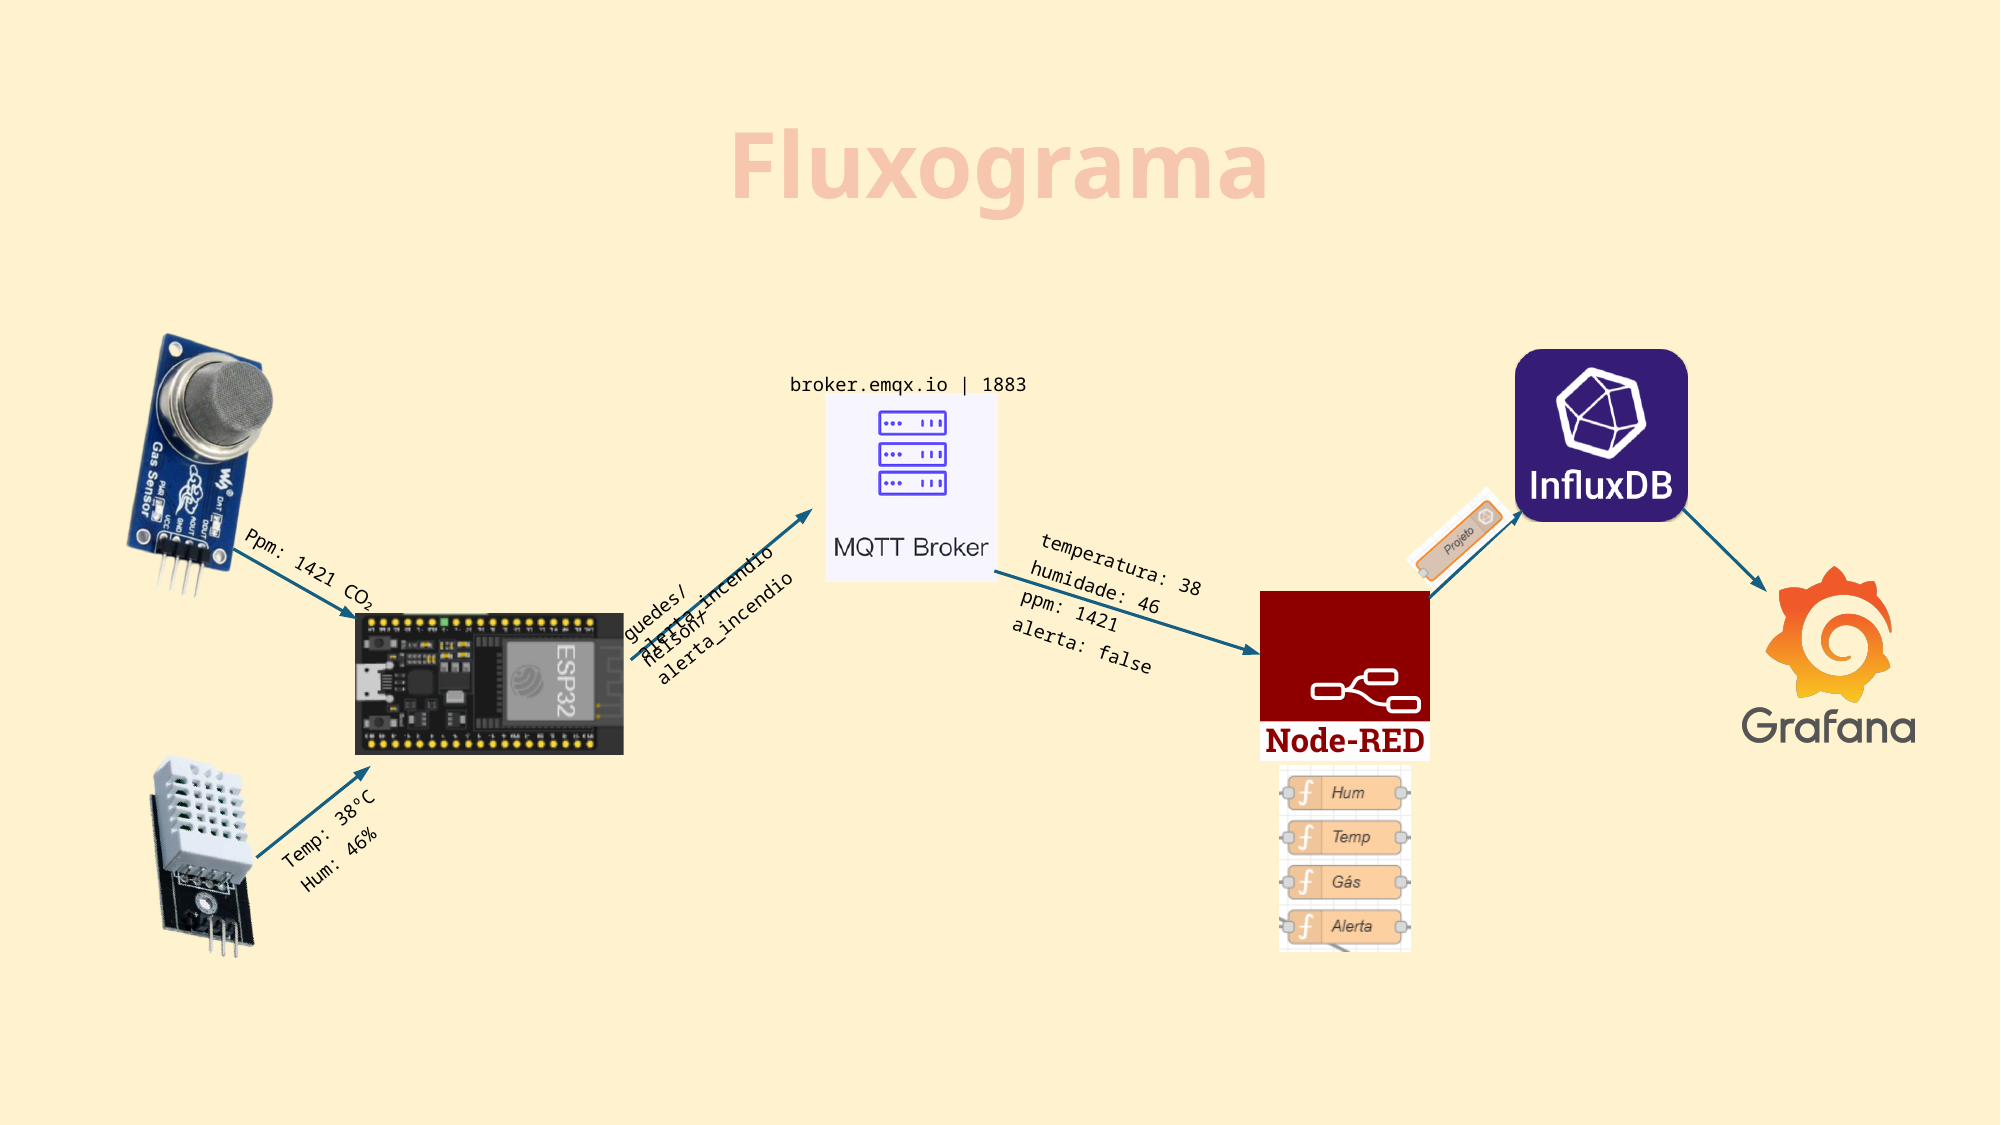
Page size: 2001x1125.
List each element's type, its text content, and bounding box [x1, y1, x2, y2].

text_box temperatura: 38 humidade: 46 ppm: 1421 alerta: false [994, 508, 1246, 702]
picture [1260, 591, 1430, 761]
picture [825, 401, 998, 582]
title Fluxograma [137, 59, 1863, 278]
text_box guedes/alerta_incendio [601, 458, 868, 657]
picture [1405, 339, 1696, 590]
text_box broker.emqx.io | 1883 [775, 358, 1048, 401]
text_box Ppm: 1421 CO₂ [226, 502, 409, 631]
picture [1279, 765, 1411, 952]
text_box Temp: 38ºC Hum: 46% [256, 757, 421, 910]
text_box nelson/alerta_incendio [620, 484, 888, 723]
picture [0, 184, 624, 1092]
picture [1742, 566, 1915, 743]
